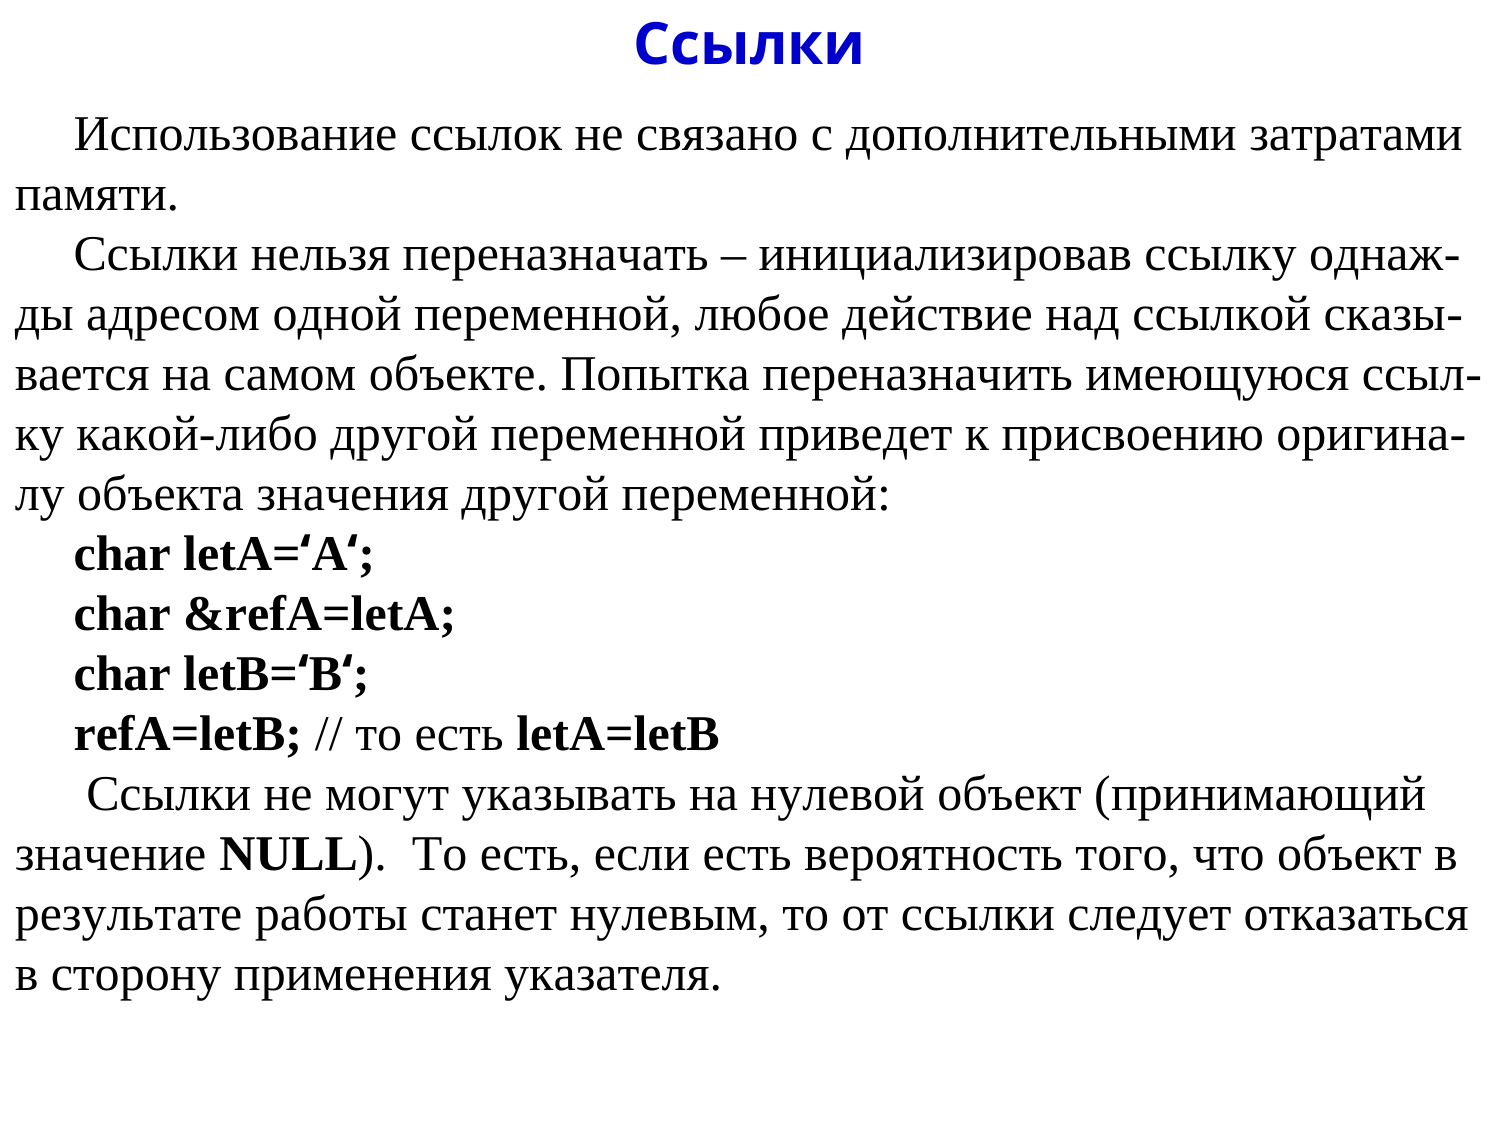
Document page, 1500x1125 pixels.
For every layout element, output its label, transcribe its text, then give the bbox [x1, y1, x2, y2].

text_box Ссылки [0, 0, 1500, 83]
text_box Использование ссылок не связано с дополнительными затратами памяти. Ссылки нельзя переназначать – инициализировав ссылку однаж-ды адресом одной переменной, любое действие над ссылкой сказы-вается на самом объекте. Попытка переназначить имеющуюся ссыл-ку какой-либо другой переменной приведет к присвоению оригина-лу объекта значения другой переменной: char letA=‘A‘; char &refA=letA; char letB=‘B‘; refA=letB; // то есть letA=letB Ссылки не могут указывать на нулевой объект (принимающий значение NULL). То есть, если есть вероятность того, что объект в результате работы станет нулевым, то от ссылки следует отказаться в сторону применения указателя. [0, 92, 1500, 1009]
